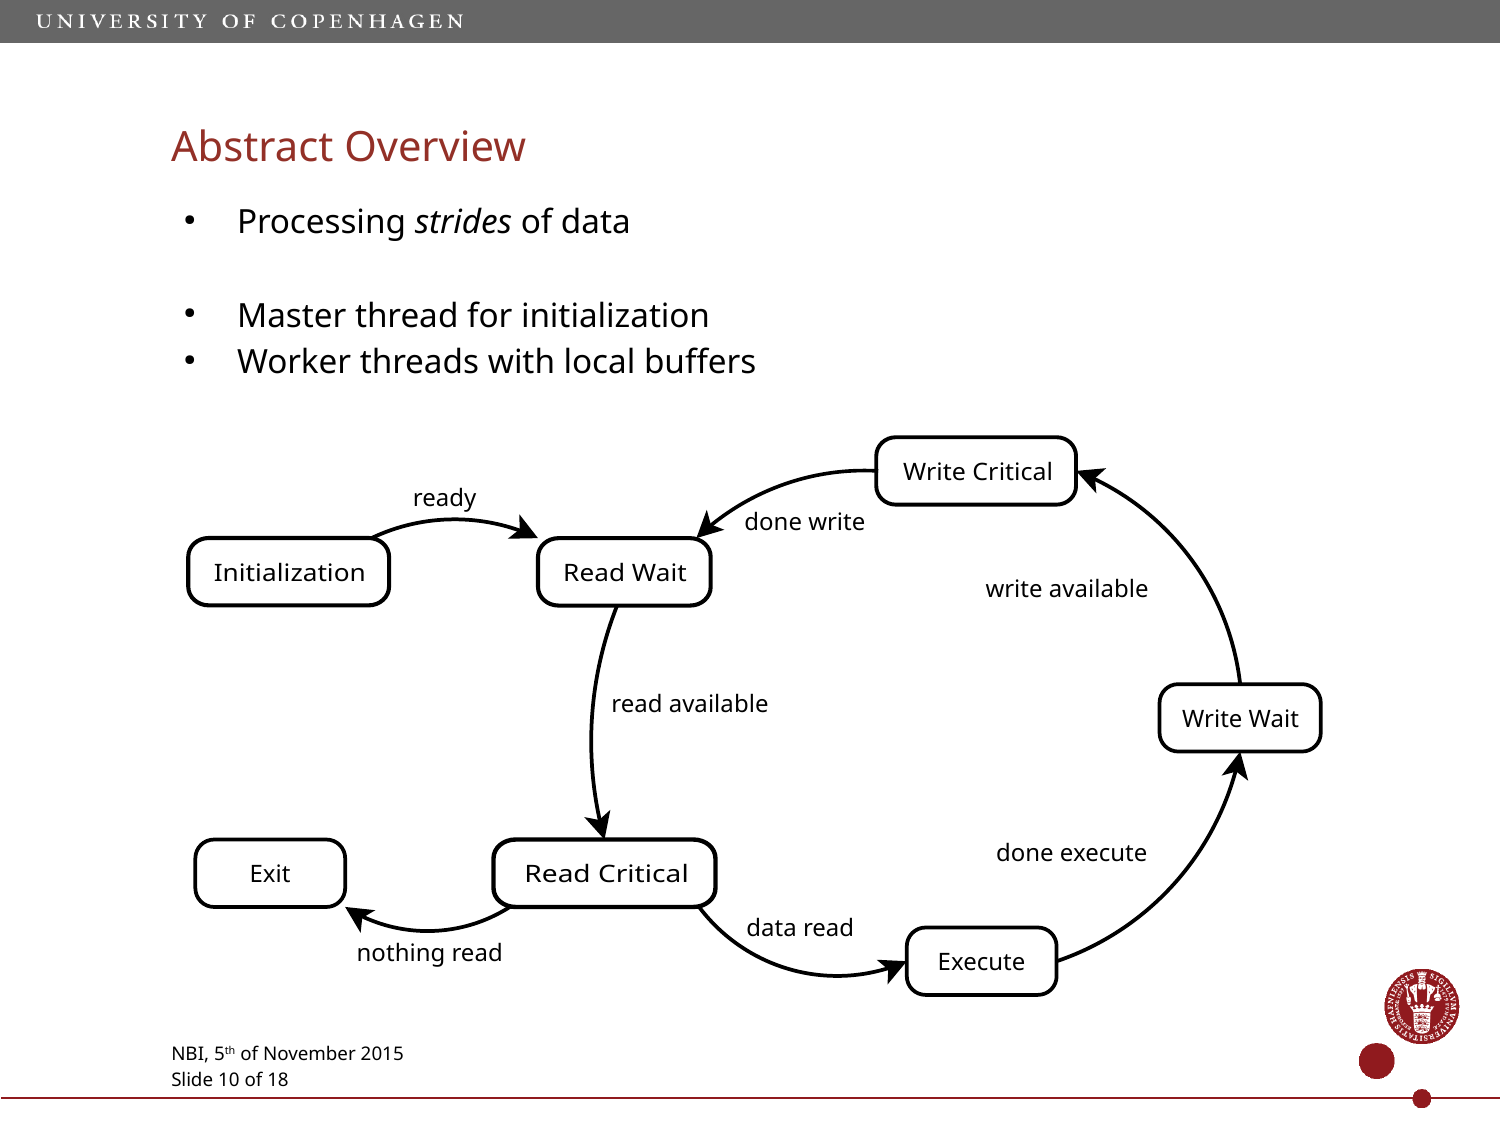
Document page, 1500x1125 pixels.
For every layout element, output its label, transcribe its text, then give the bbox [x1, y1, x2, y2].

picture [0, 435, 1500, 1122]
list Processing strides of data Master thread for initialization Worker threads with local buffers [166, 200, 1246, 515]
slide_number Slide <number> of 18 [171, 1067, 522, 1092]
title Abstract Overview [171, 75, 1250, 171]
slide_number NBI, 5th of November 2015 [171, 1041, 1251, 1066]
